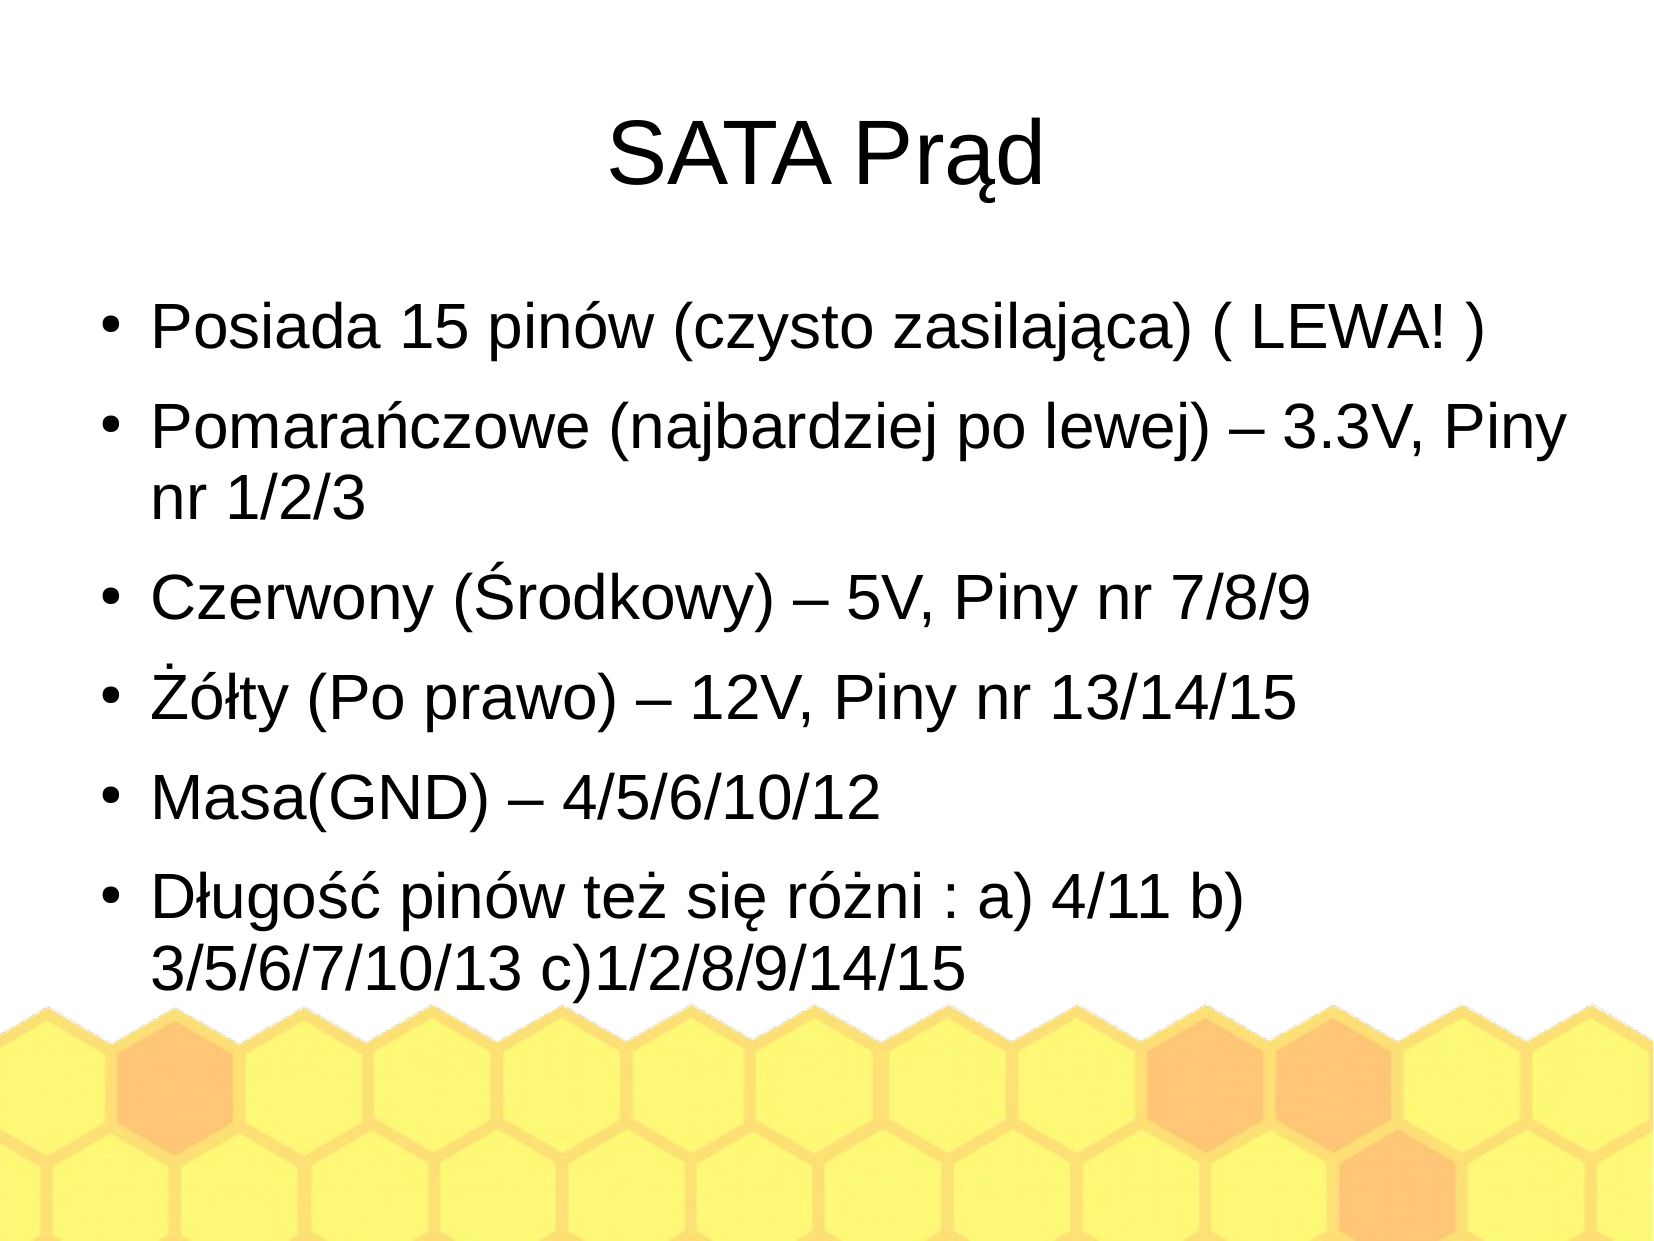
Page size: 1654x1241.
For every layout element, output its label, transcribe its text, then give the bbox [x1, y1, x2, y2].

picture [0, 1001, 1654, 1241]
title SATA Prąd [82, 49, 1571, 257]
list Posiada 15 pinów (czysto zasilająca) ( LEWA! ) Pomarańczowe (najbardziej po lewej) – 3.3V, Piny nr 1/2/3 Czerwony (Środkowy) – 5V, Piny nr 7/8/9 Żółty (Po prawo) – 12V, Piny nr 13/14/15 Masa(GND) – 4/5/6/10/12 Długość pinów też się różni : a) 4/11 b) 3/5/6/7/10/13 c)1/2/8/9/14/15 [82, 290, 1571, 1010]
